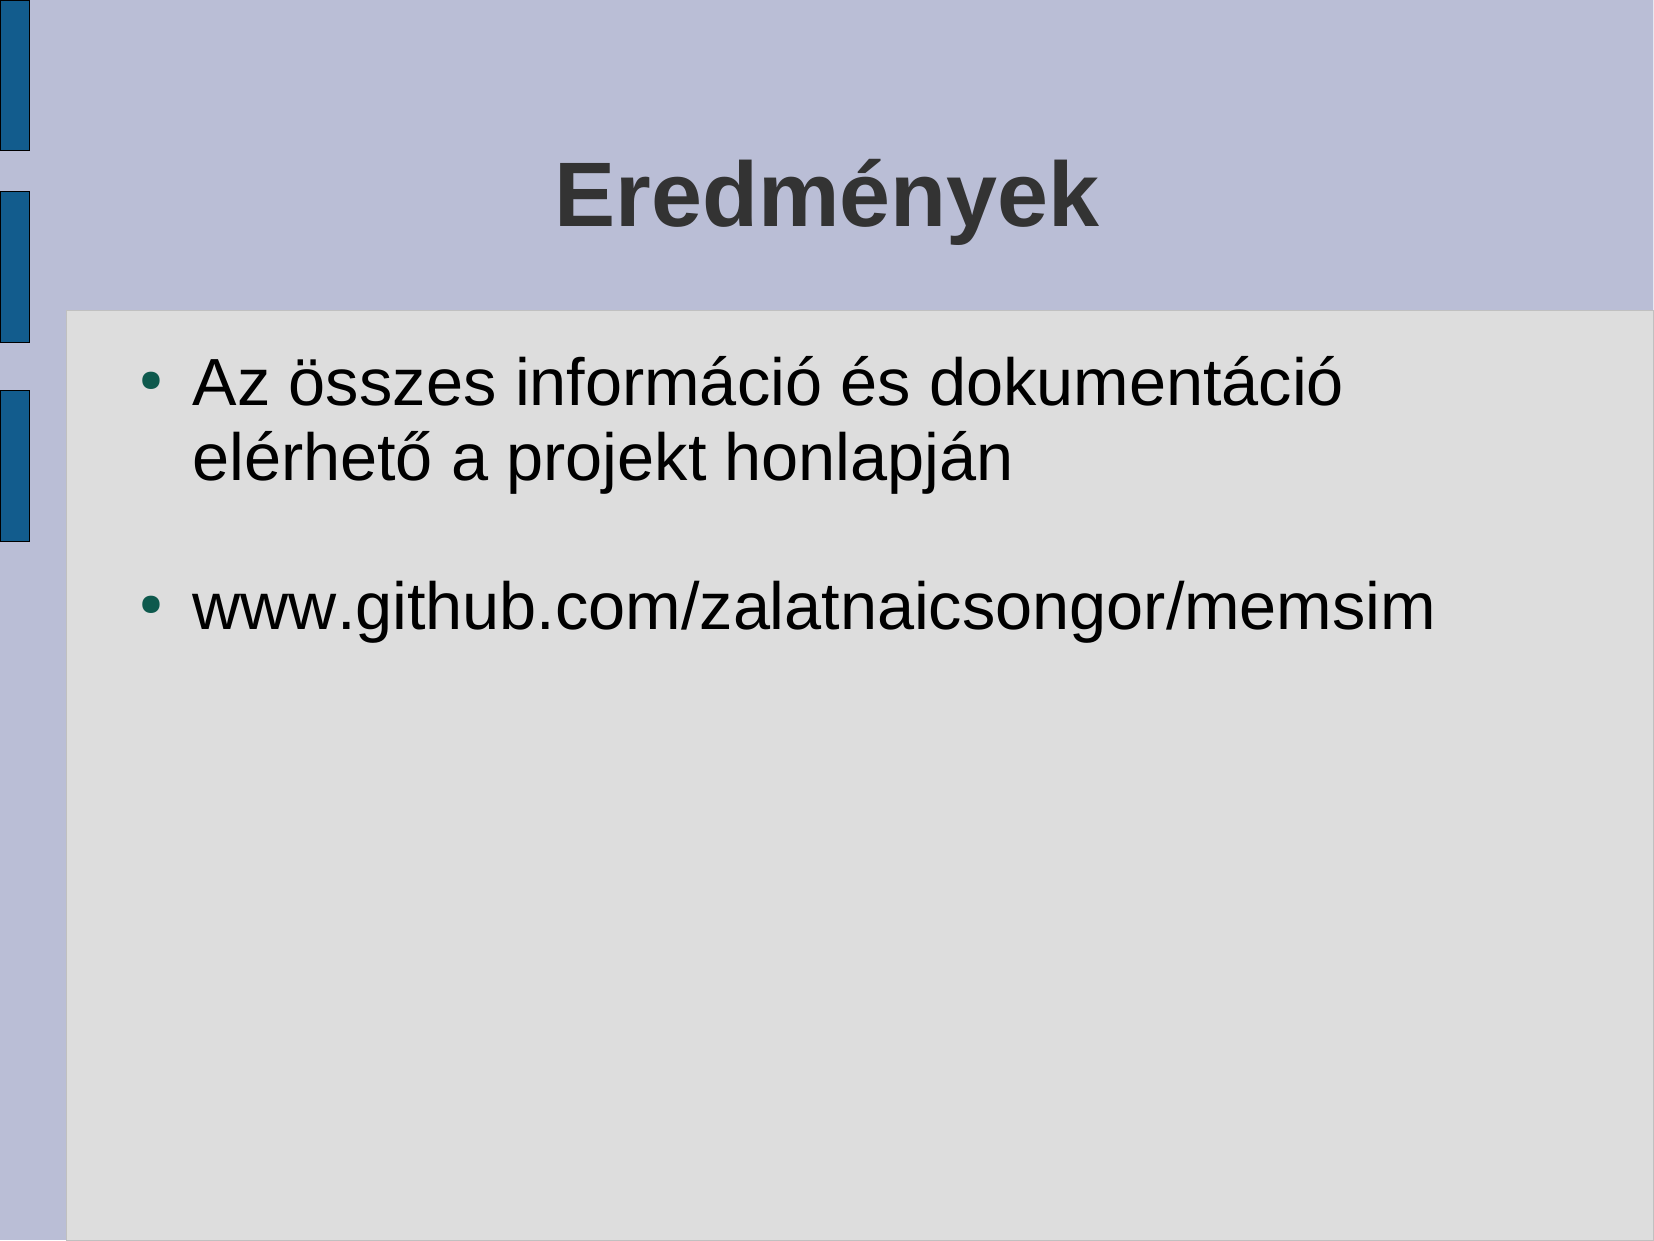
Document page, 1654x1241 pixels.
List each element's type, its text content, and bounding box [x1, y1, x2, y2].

list Az összes információ és dokumentáció elérhető a projekt honlapján www.github.com/zalatnaicsongor/memsim [121, 344, 1534, 1149]
title Eredmények [121, 98, 1534, 291]
